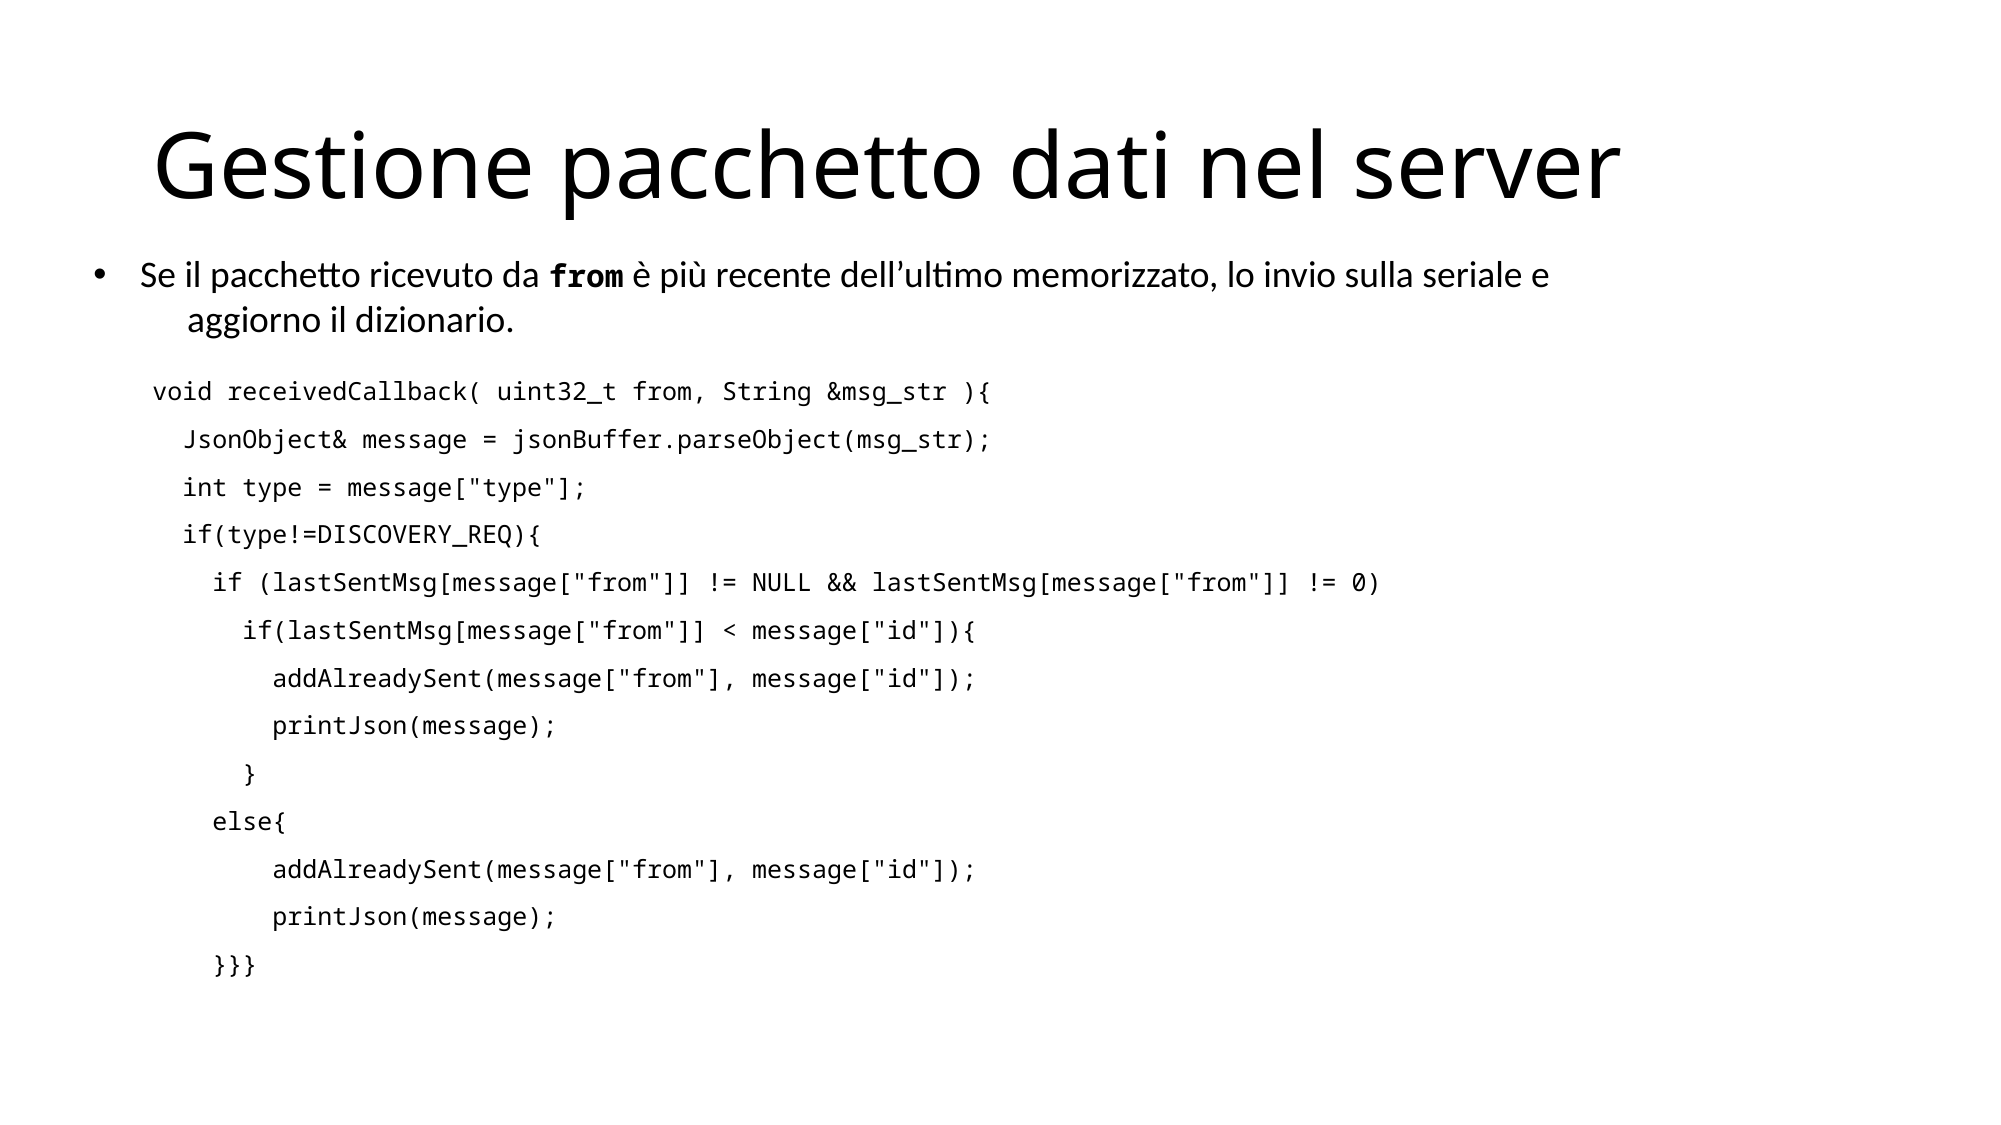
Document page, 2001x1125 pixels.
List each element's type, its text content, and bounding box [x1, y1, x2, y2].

list void receivedCallback( uint32_t from, String &msg_str ){ JsonObject& message = jsonBuffer.parseObject(msg_str); int type = message["type"]; if(type!=DISCOVERY_REQ){ if (lastSentMsg[message["from"]] != NULL && lastSentMsg[message["from"]] != 0) if(lastSentMsg[message["from"]] < message["id"]){ addAlreadySent(message["from"], message["id"]); printJson(message); } else{ addAlreadySent(message["from"], message["id"]); printJson(message); }}} [137, 371, 1863, 1086]
title Gestione pacchetto dati nel server [137, 59, 1863, 278]
text_box Se il pacchetto ricevuto da from è più recente dell’ultimo memorizzato, lo invio sulla seriale e aggiorno il dizionario. [78, 242, 1668, 349]
